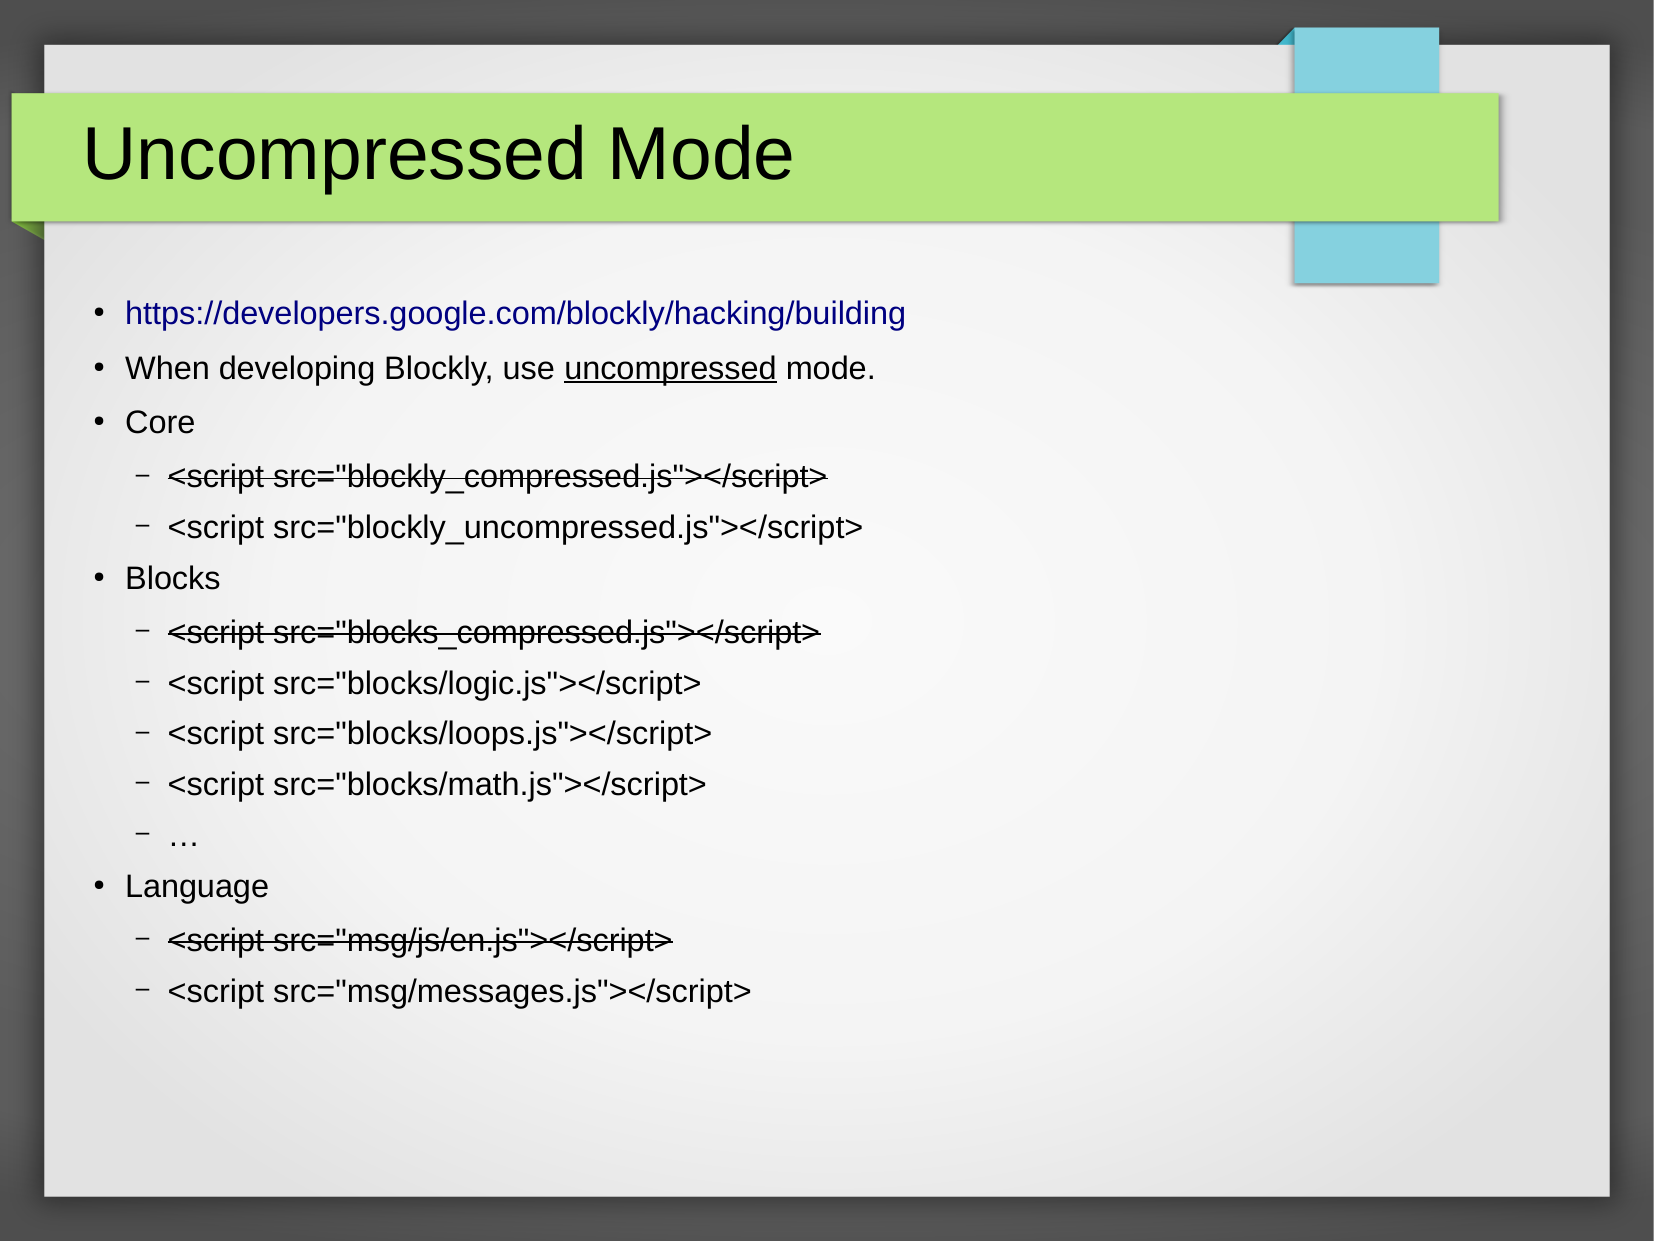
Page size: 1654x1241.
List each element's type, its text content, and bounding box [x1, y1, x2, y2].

picture [0, 0, 1654, 1241]
title Uncompressed Mode [82, 94, 1264, 213]
list https://developers.google.com/blockly/hacking/building When developing Blockly, use uncompressed mode. Core <script src="blockly_compressed.js"></script> <script src="blockly_uncompressed.js"></script> Blocks <script src="blocks_compressed.js"></script> <script src="blocks/logic.js"></script> <script src="blocks/loops.js"></script> <script src="blocks/math.js"></script> … Language <script src="msg/js/en.js"></script> <script src="msg/messages.js"></script> [82, 295, 1571, 1015]
